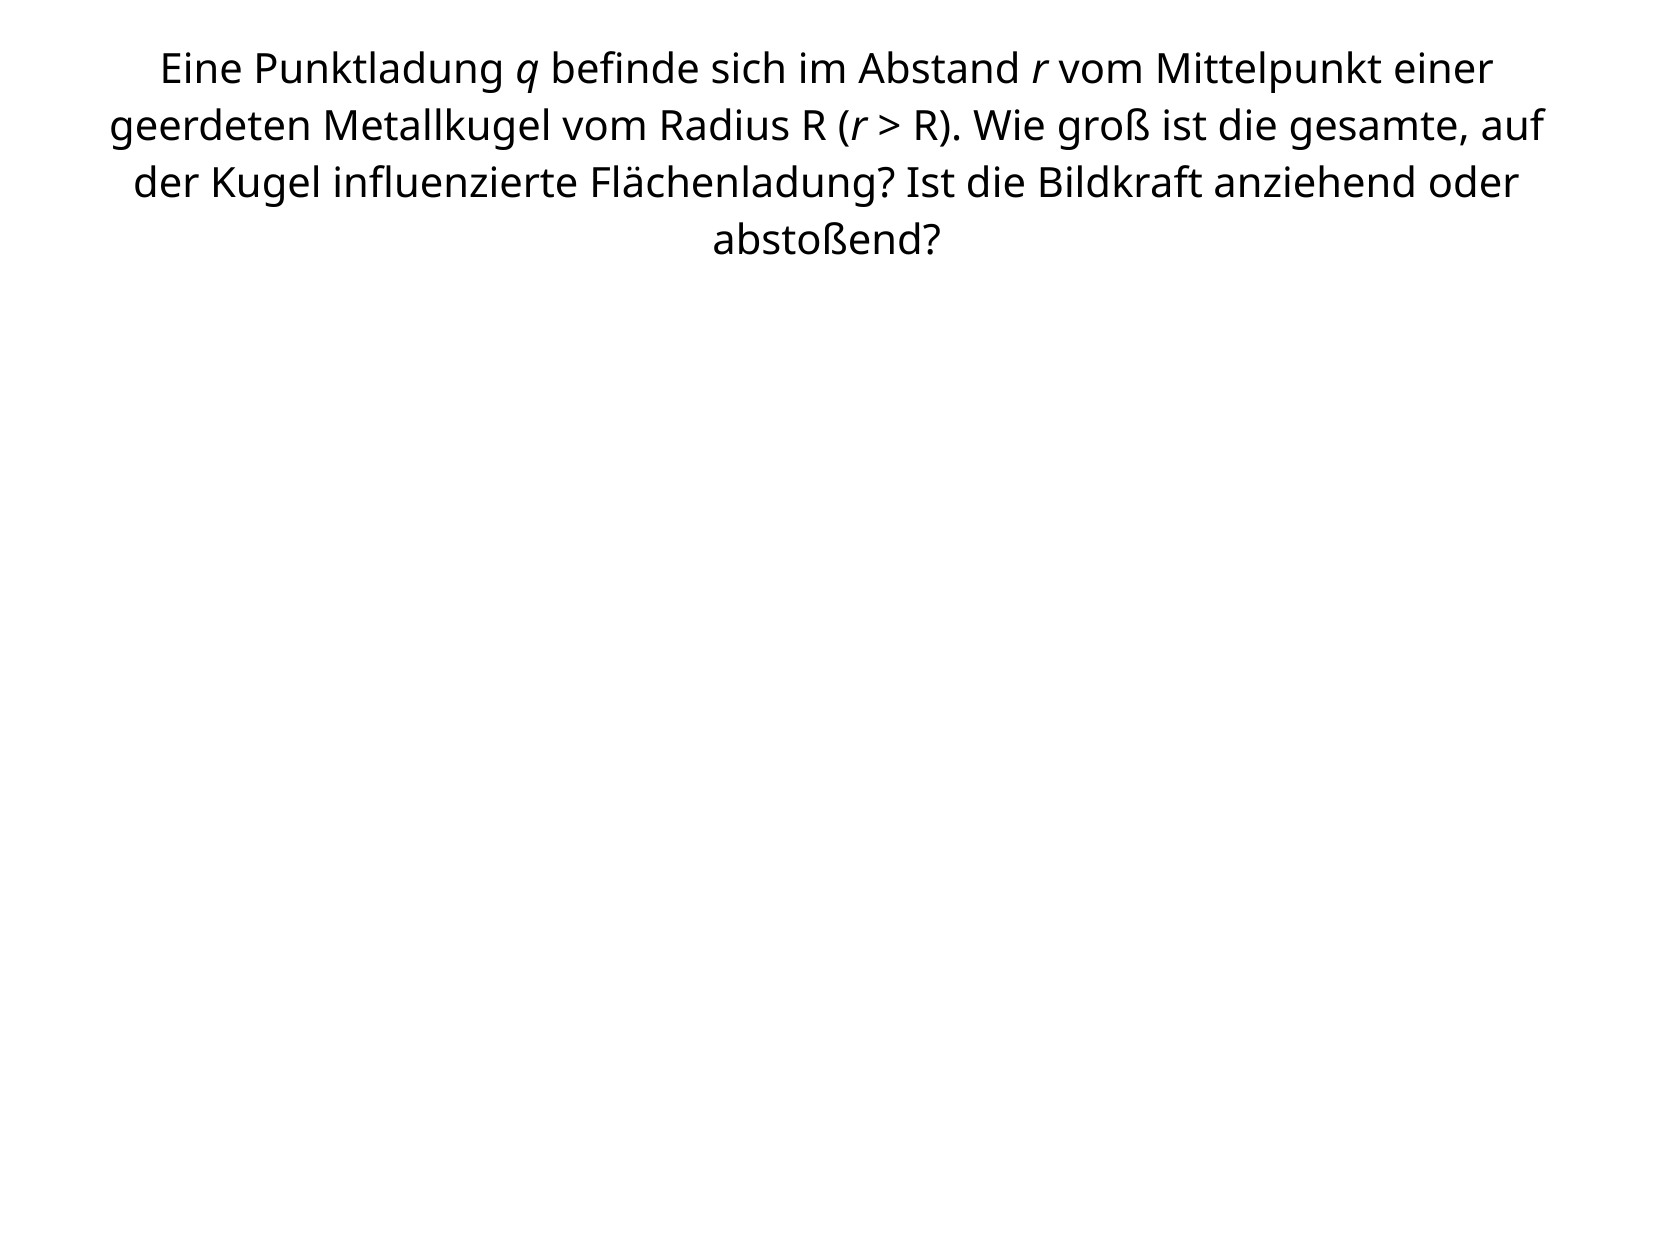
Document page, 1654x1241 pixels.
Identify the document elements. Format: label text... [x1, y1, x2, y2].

title Eine Punktladung q befinde sich im Abstand r vom Mittelpunkt einer geerdeten Metallkugel vom Radius R (r > R). Wie groß ist die gesamte, auf der Kugel influenzierte Flächenladung? Ist die Bildkraft anziehend oder abstoßend? [82, 49, 1571, 257]
